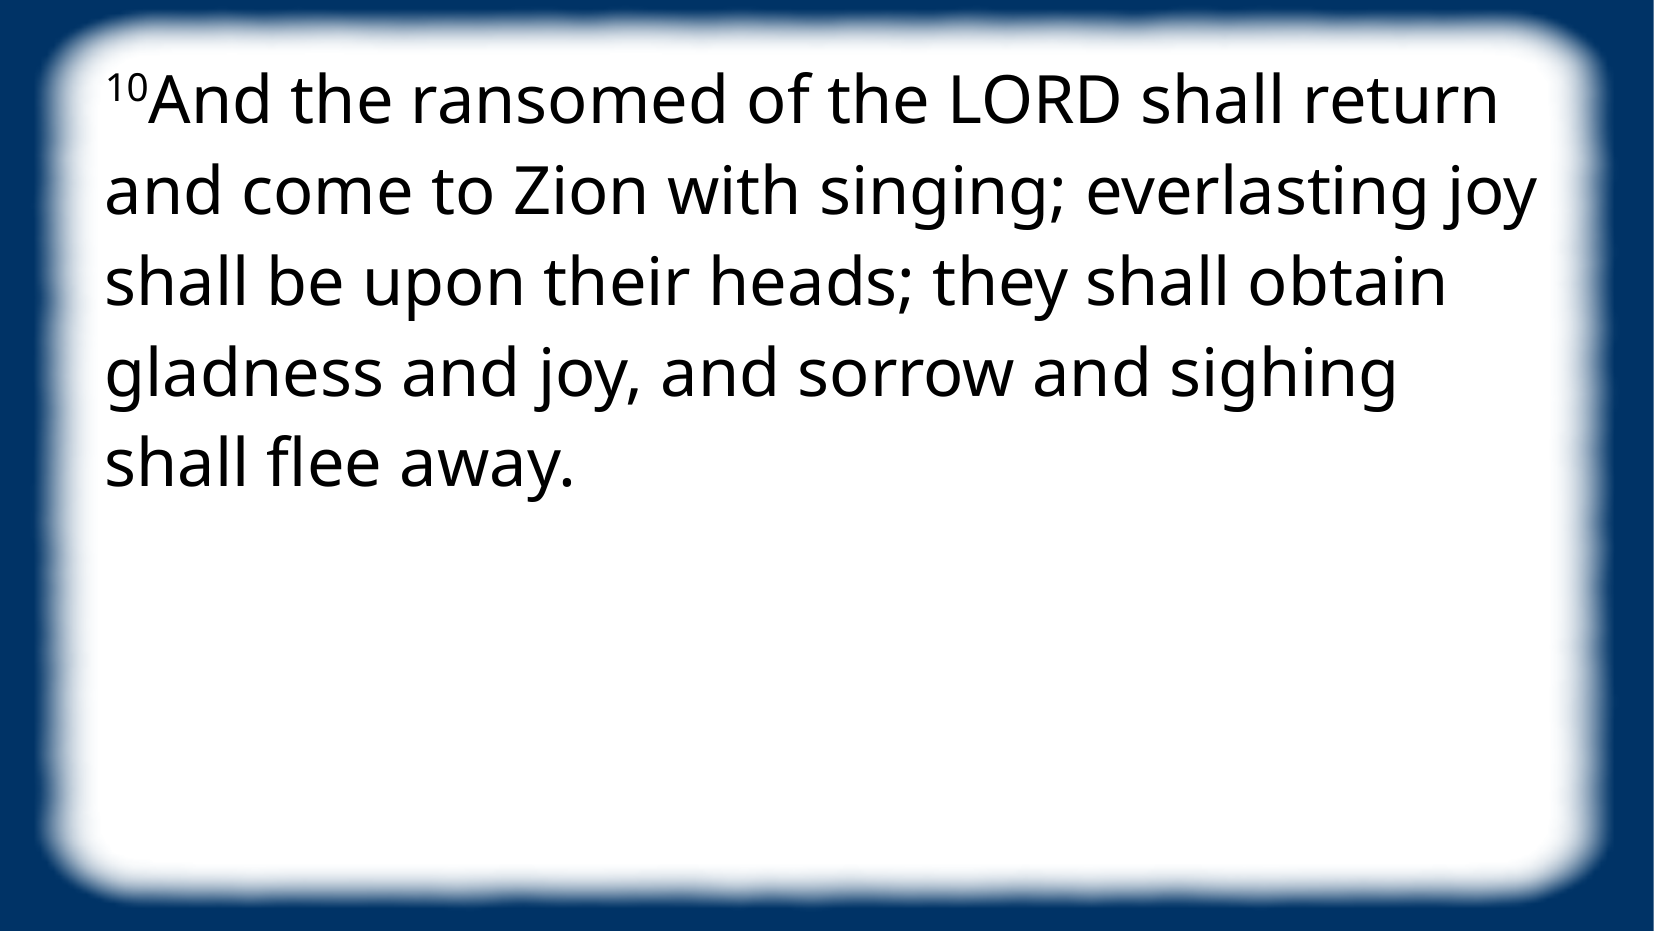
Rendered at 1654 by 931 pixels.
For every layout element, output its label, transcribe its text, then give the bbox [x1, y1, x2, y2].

text_box 10And the ransomed of the LORD shall return and come to Zion with singing; everlasting joy shall be upon their heads; they shall obtain gladness and joy, and sorrow and sighing shall flee away. [90, 45, 1561, 511]
picture [0, 0, 1654, 931]
